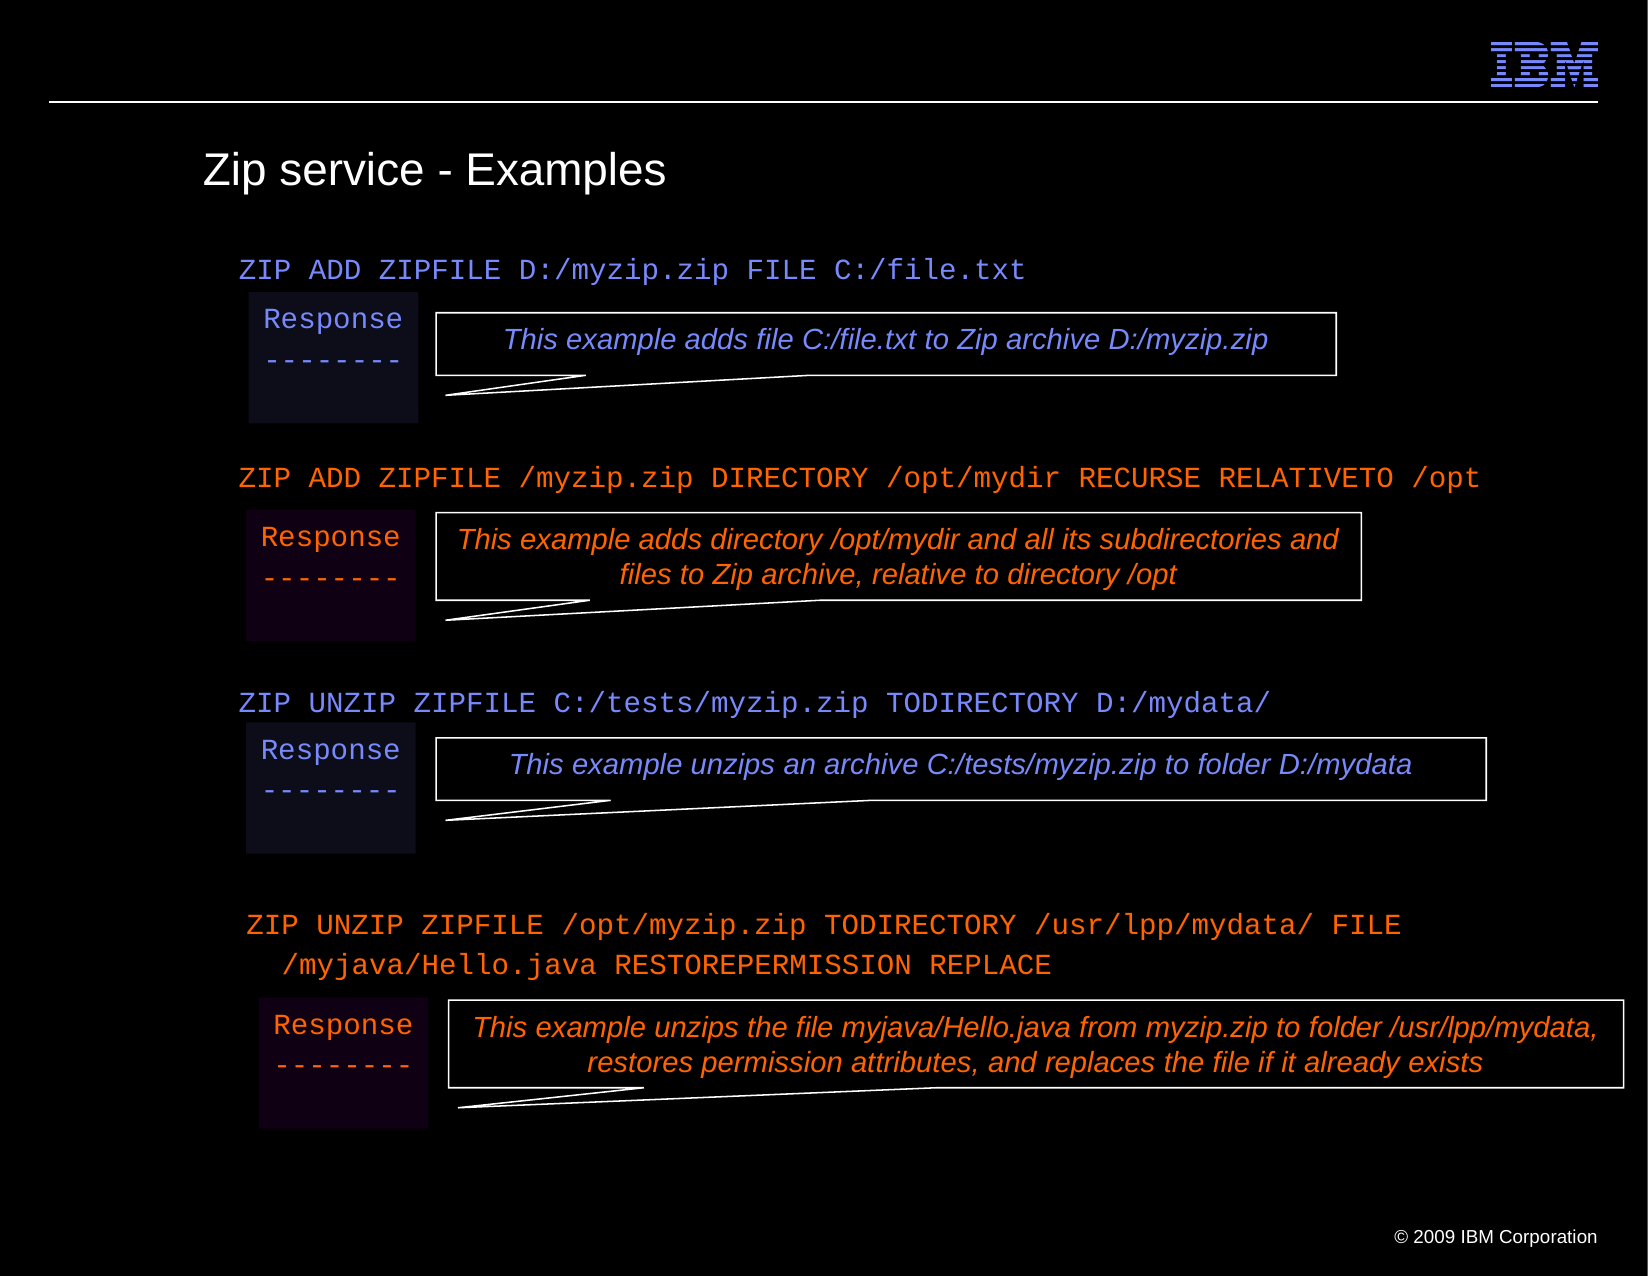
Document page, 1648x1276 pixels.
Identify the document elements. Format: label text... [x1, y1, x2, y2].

text_box ZIP UNZIP ZIPFILE /opt/myzip.zip TODIRECTORY /usr/lpp/mydata/ FILE /myjava/Hello.java RESTOREPERMISSION REPLACE [231, 897, 1434, 989]
text_box This example adds directory /opt/mydir and all its subdirectories and files to Zip archive, relative to directory /opt [436, 512, 1362, 621]
title Zip service - Examples [186, 137, 1648, 231]
text_box This example unzips an archive C:/tests/myzip.zip to folder D:/mydata [436, 737, 1487, 821]
text_box ZIP ADD ZIPFILE D:/myzip.zip FILE C:/file.txt [239, 250, 1648, 286]
text_box Response -------- [246, 726, 416, 854]
text_box Response -------- [258, 997, 429, 1129]
text_box This example adds file C:/file.txt to Zip archive D:/myzip.zip [436, 312, 1337, 396]
text_box ZIP UNZIP ZIPFILE C:/tests/myzip.zip TODIRECTORY D:/mydata/ [223, 675, 1286, 726]
text_box Response -------- [246, 509, 416, 642]
text_box Response -------- [248, 292, 419, 424]
text_box ZIP ADD ZIPFILE /myzip.zip DIRECTORY /opt/mydir RECURSE RELATIVETO /opt [223, 450, 1496, 501]
picture [1491, 42, 1598, 87]
text_box This example unzips the file myjava/Hello.java from myzip.zip to folder /usr/lpp/mydata, restores permission attributes, and replaces the file if it already exists [448, 1000, 1624, 1108]
